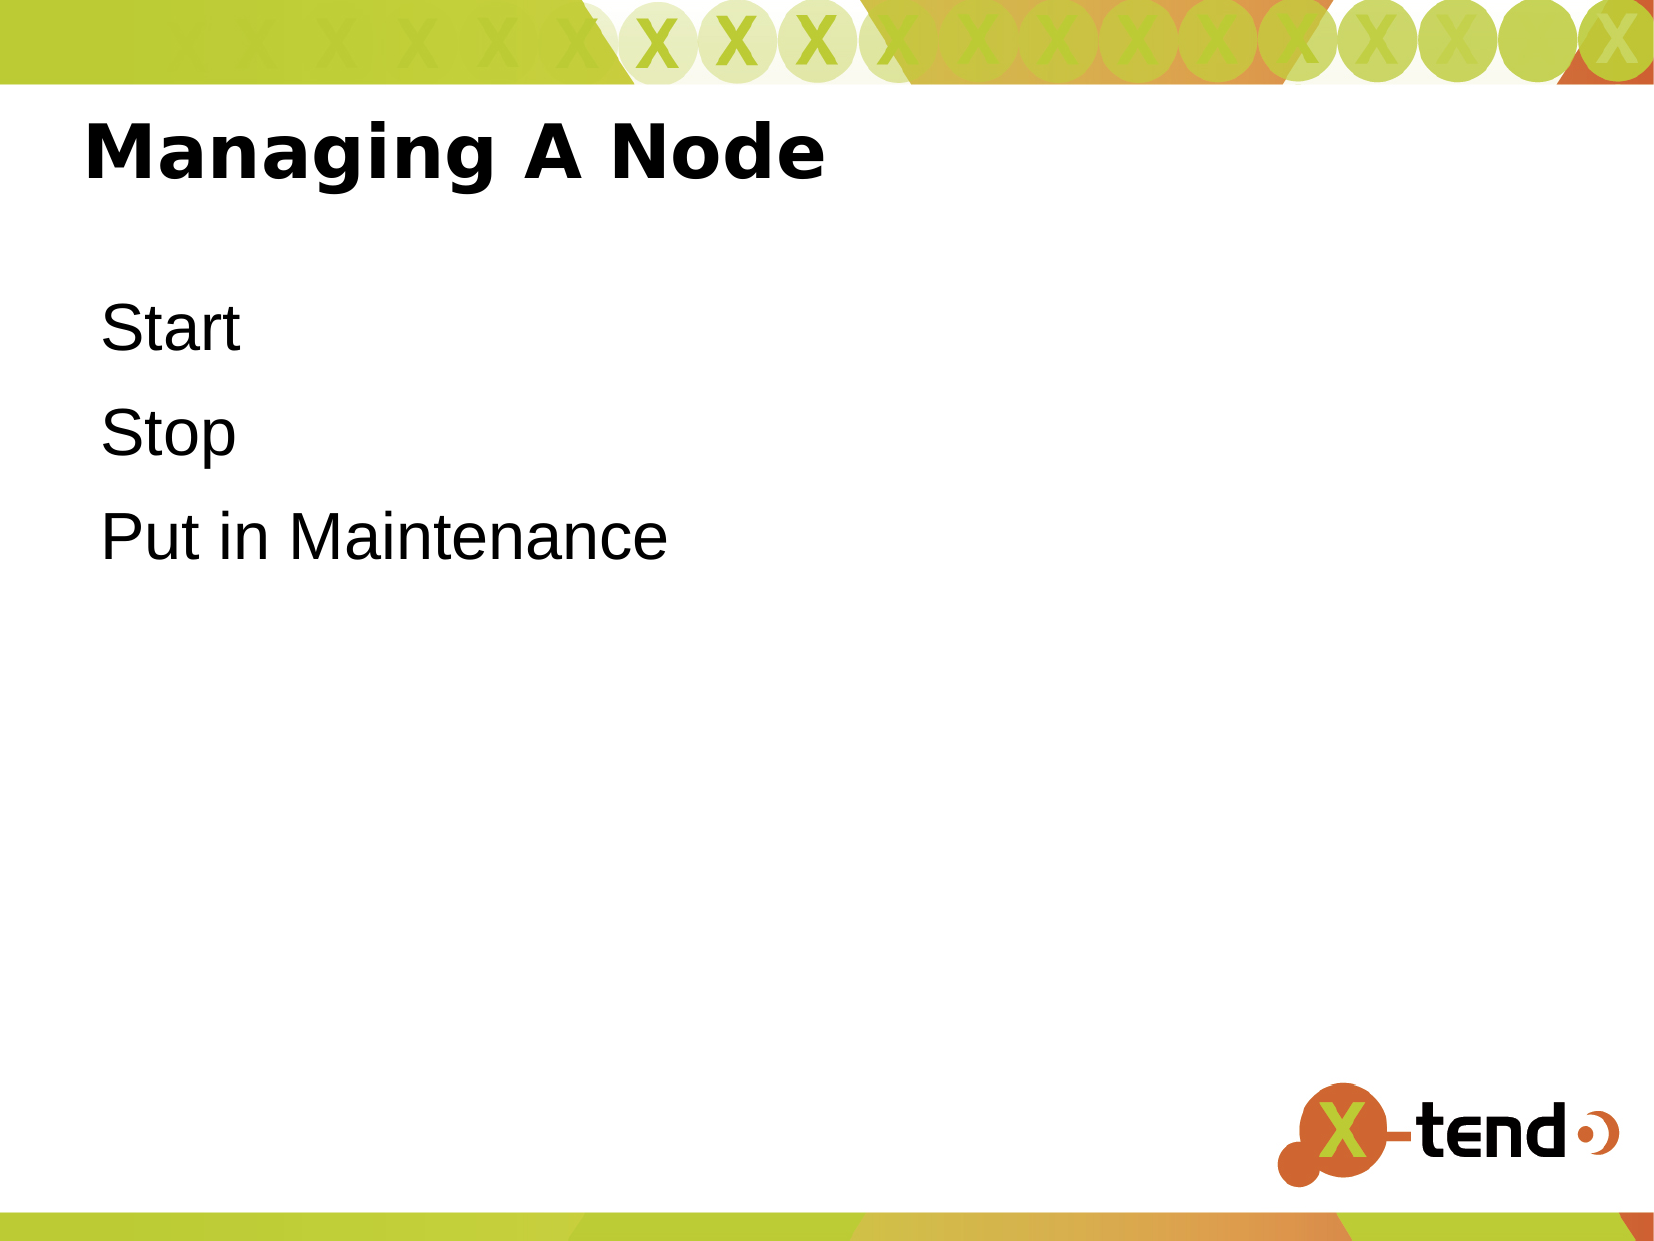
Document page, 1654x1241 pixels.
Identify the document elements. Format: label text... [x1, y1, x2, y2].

list Start Stop Put in Maintenance [82, 290, 1571, 1109]
picture [0, 0, 1654, 1241]
title Managing A Node [82, 49, 1571, 257]
